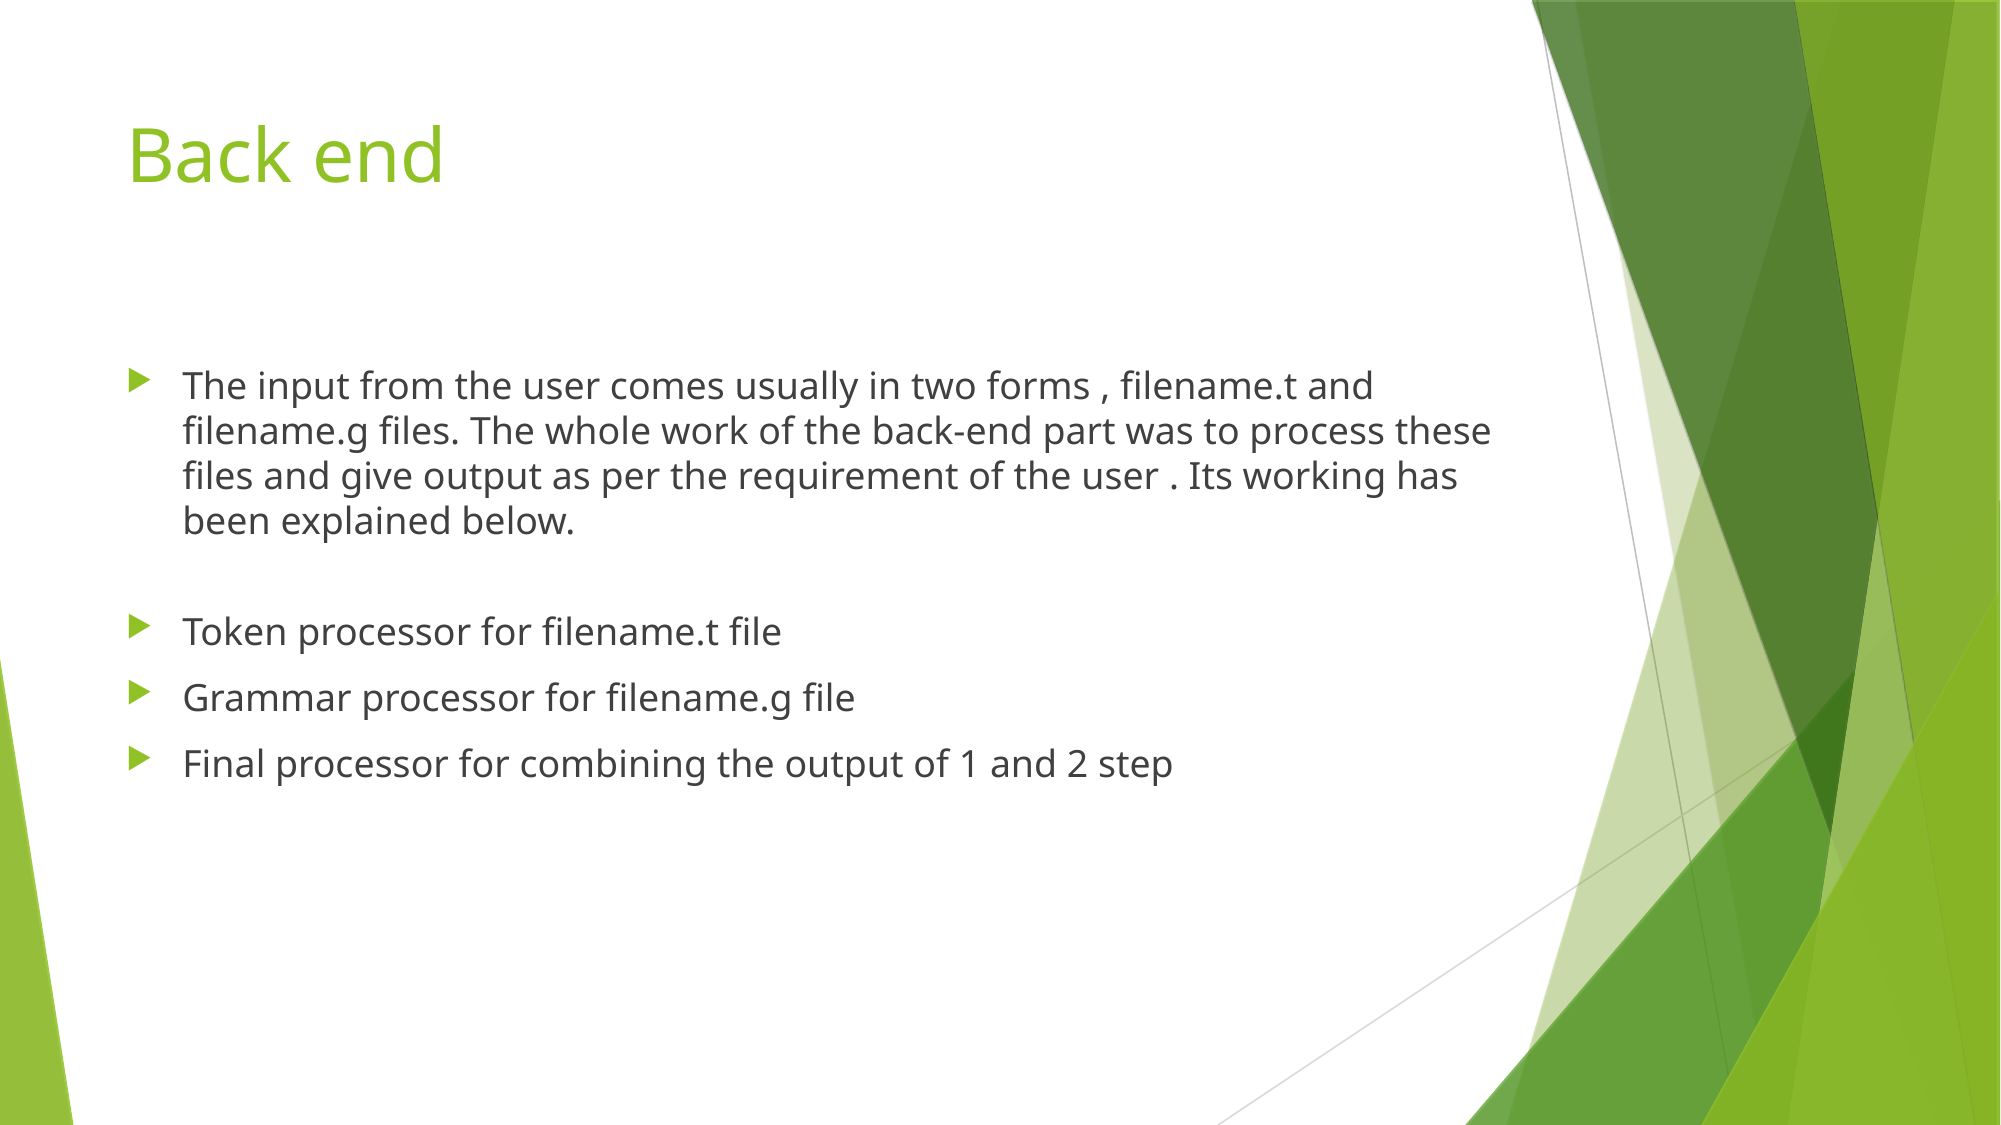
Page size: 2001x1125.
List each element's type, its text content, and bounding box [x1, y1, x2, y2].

title Back end [111, 99, 1522, 317]
list The input from the user comes usually in two forms , filename.t and filename.g files. The whole work of the back-end part was to process these files and give output as per the requirement of the user . Its working has been explained below. Token processor for filename.t file Grammar processor for filename.g file Final processor for combining the output of 1 and 2 step [111, 354, 1522, 992]
